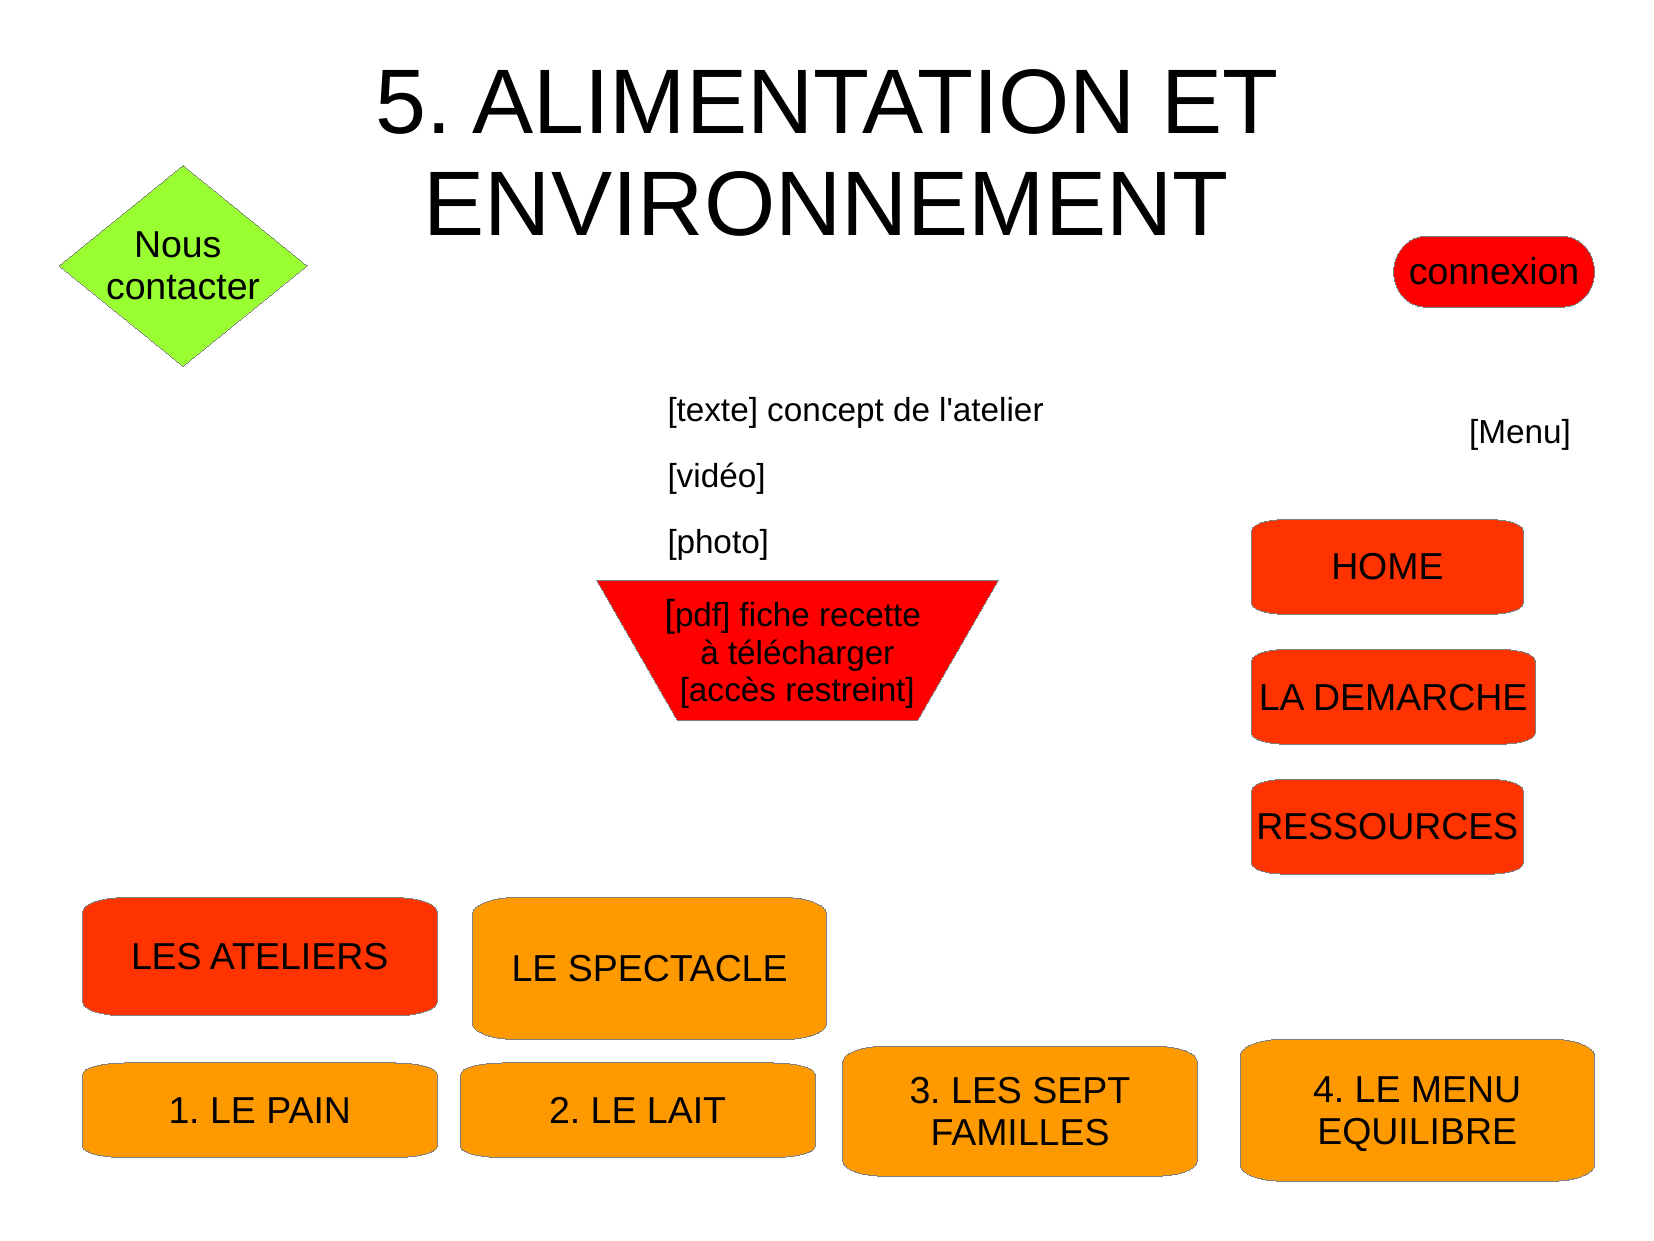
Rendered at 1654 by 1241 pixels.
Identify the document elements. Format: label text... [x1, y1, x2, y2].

text_box HOME [1251, 519, 1524, 615]
text_box RESSOURCES [1251, 779, 1524, 875]
text_box Nous contacter [59, 165, 308, 367]
text_box 4. LE MENU EQUILIBRE [1240, 1039, 1595, 1182]
text_box connexion [1393, 236, 1595, 308]
text_box LE SPECTACLE [472, 897, 827, 1040]
text_box LA DEMARCHE [1251, 649, 1536, 745]
text_box LES ATELIERS [82, 897, 438, 1016]
text_box 1. LE PAIN [82, 1062, 438, 1158]
text_box 2. LE LAIT [460, 1062, 816, 1158]
text_box 3. LES SEPT FAMILLES [842, 1046, 1198, 1177]
list [texte] concept de l'atelier [vidéo] [photo] [596, 391, 1075, 733]
text_box [pdf] fiche recette à télécharger [accès restreint] [596, 580, 999, 721]
title 5. ALIMENTATION ET ENVIRONNEMENT [82, 49, 1571, 257]
list [Menu] [1168, 413, 1571, 922]
